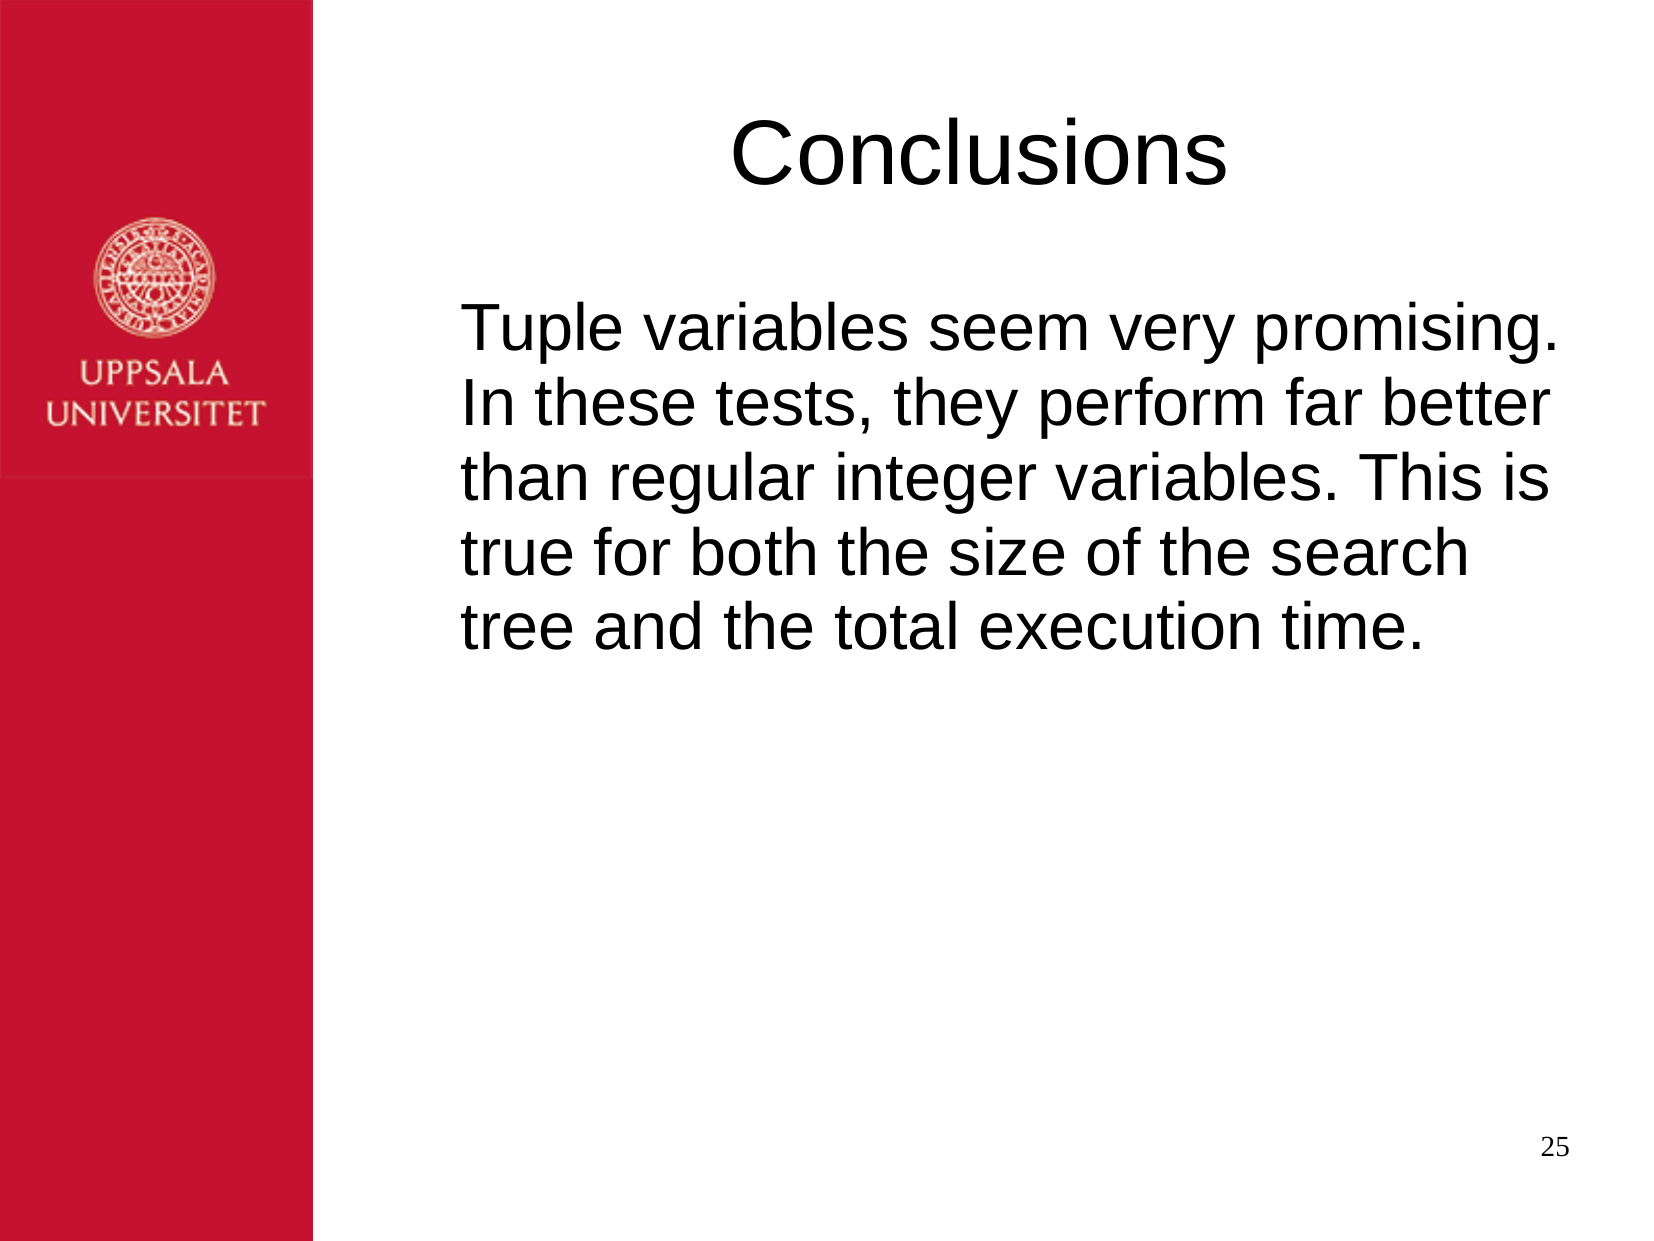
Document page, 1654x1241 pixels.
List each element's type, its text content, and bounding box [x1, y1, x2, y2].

list Tuple variables seem very promising. In these tests, they perform far better than regular integer variables. This is true for both the size of the search tree and the total execution time. [390, 290, 1571, 1010]
picture [0, 0, 235, 800]
title Conclusions [390, 49, 1571, 257]
